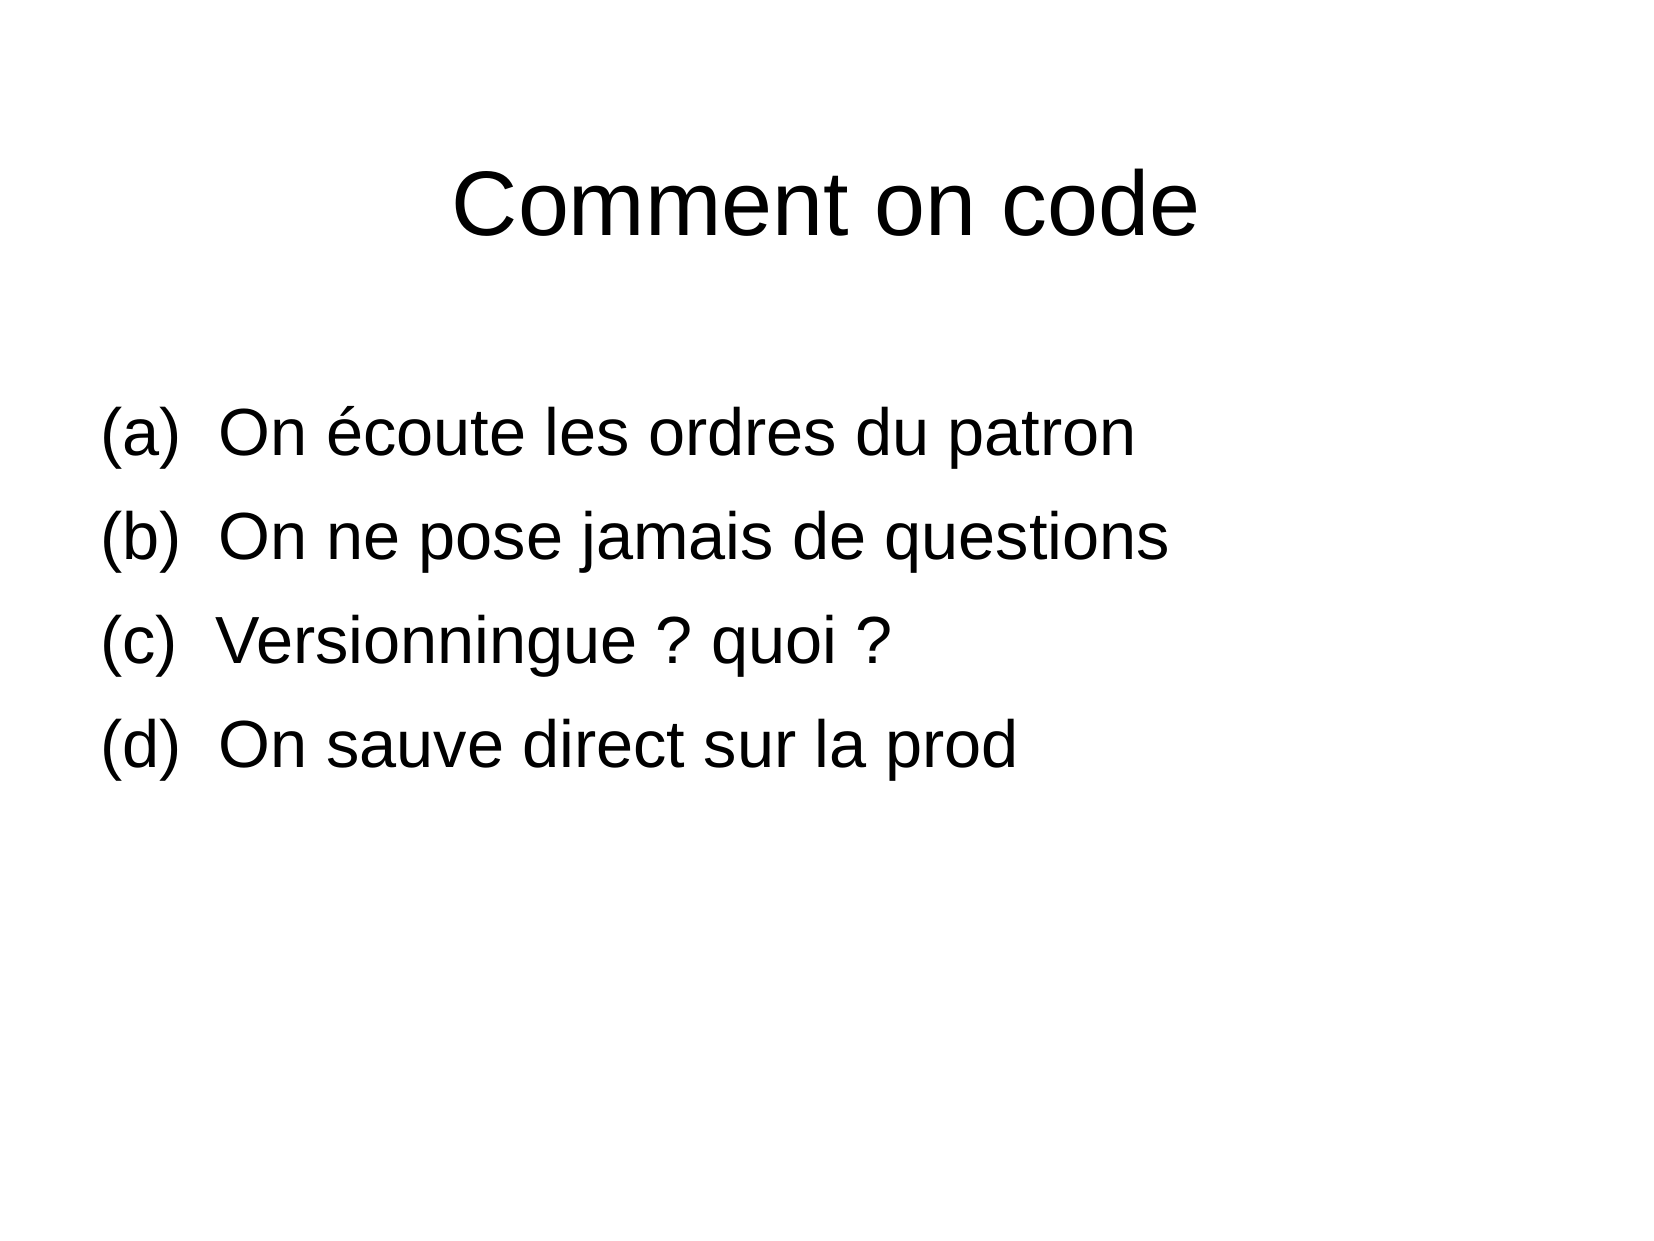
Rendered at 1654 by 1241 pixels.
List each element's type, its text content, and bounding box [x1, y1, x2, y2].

title Comment on code [82, 49, 1571, 257]
list On écoute les ordres du patron On ne pose jamais de questions Versionningue ? quoi ? On sauve direct sur la prod [82, 290, 1571, 1109]
